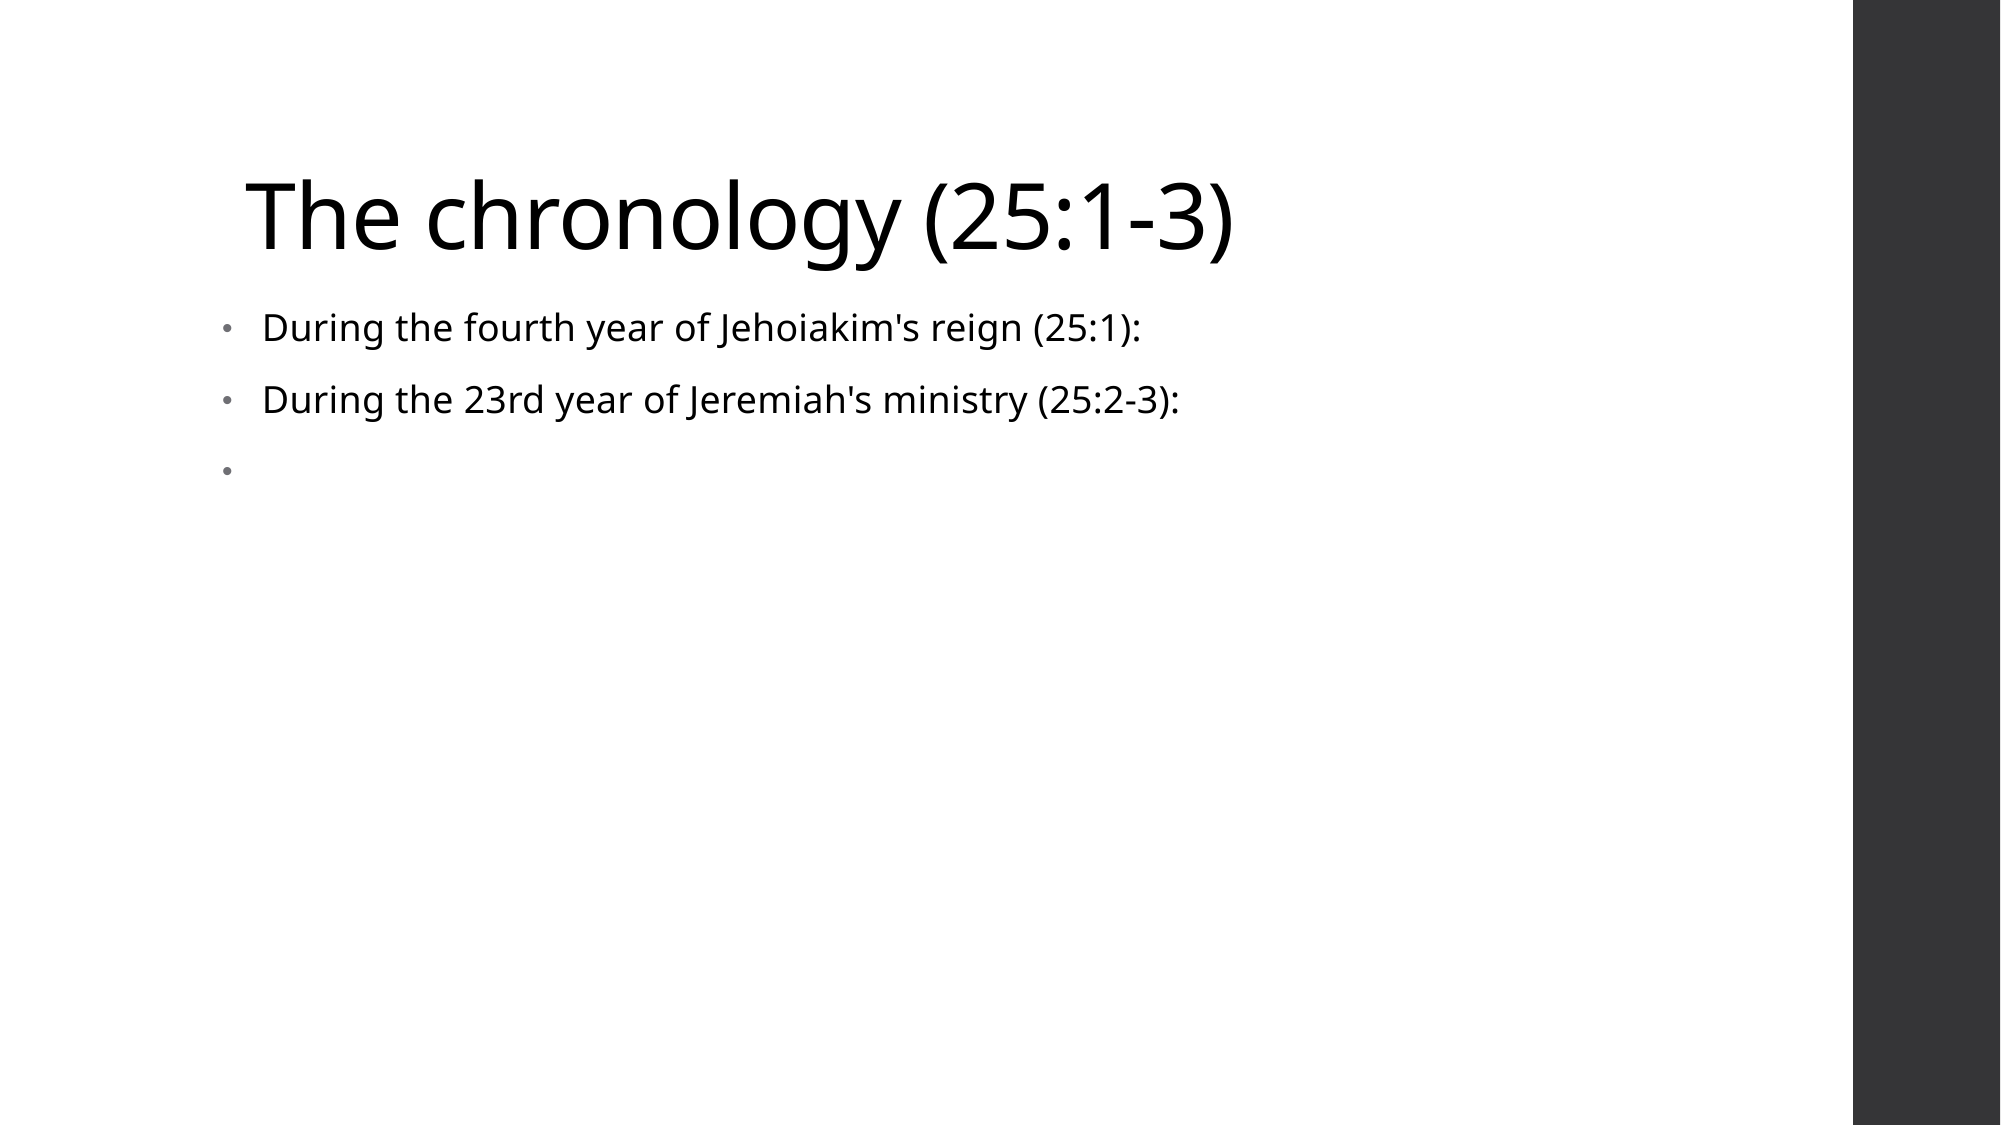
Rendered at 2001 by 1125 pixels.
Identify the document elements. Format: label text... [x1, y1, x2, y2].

title The chronology (25:1-3) [206, 60, 1797, 278]
list During the fourth year of Jehoiakim's reign (25:1): During the 23rd year of Jeremiah's ministry (25:2-3): [206, 299, 1617, 1014]
